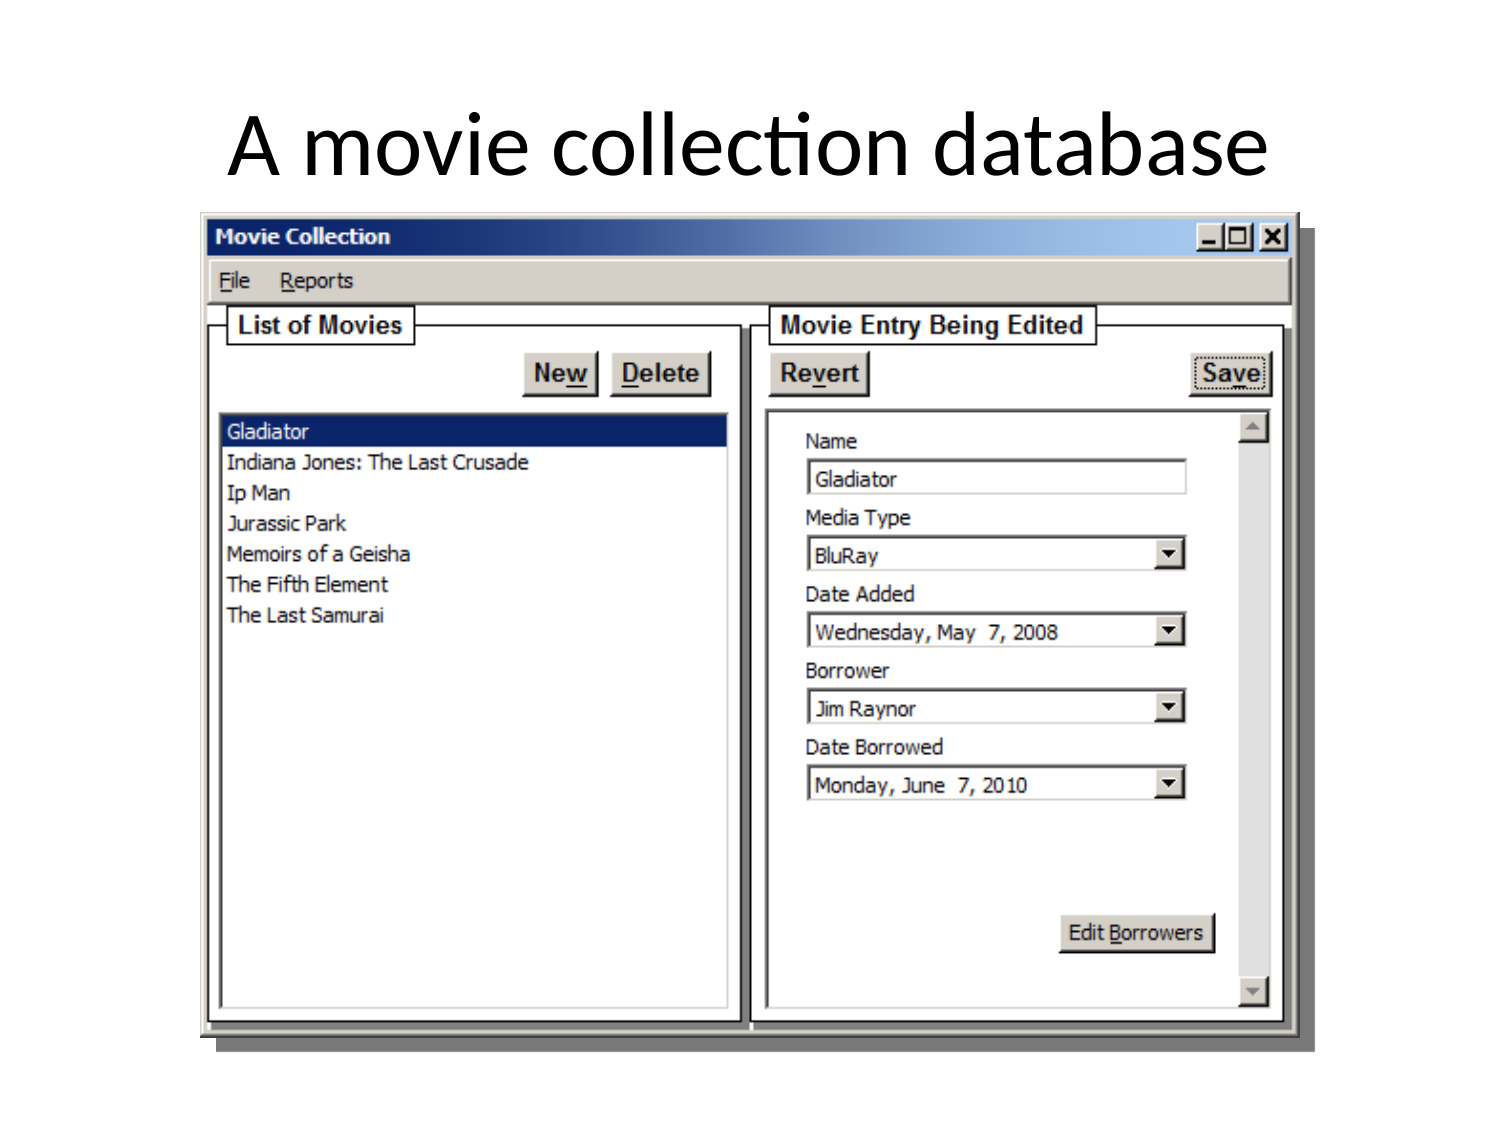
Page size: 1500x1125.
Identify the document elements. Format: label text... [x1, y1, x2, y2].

title A movie collection database [75, 45, 1425, 233]
picture [200, 212, 1300, 1038]
